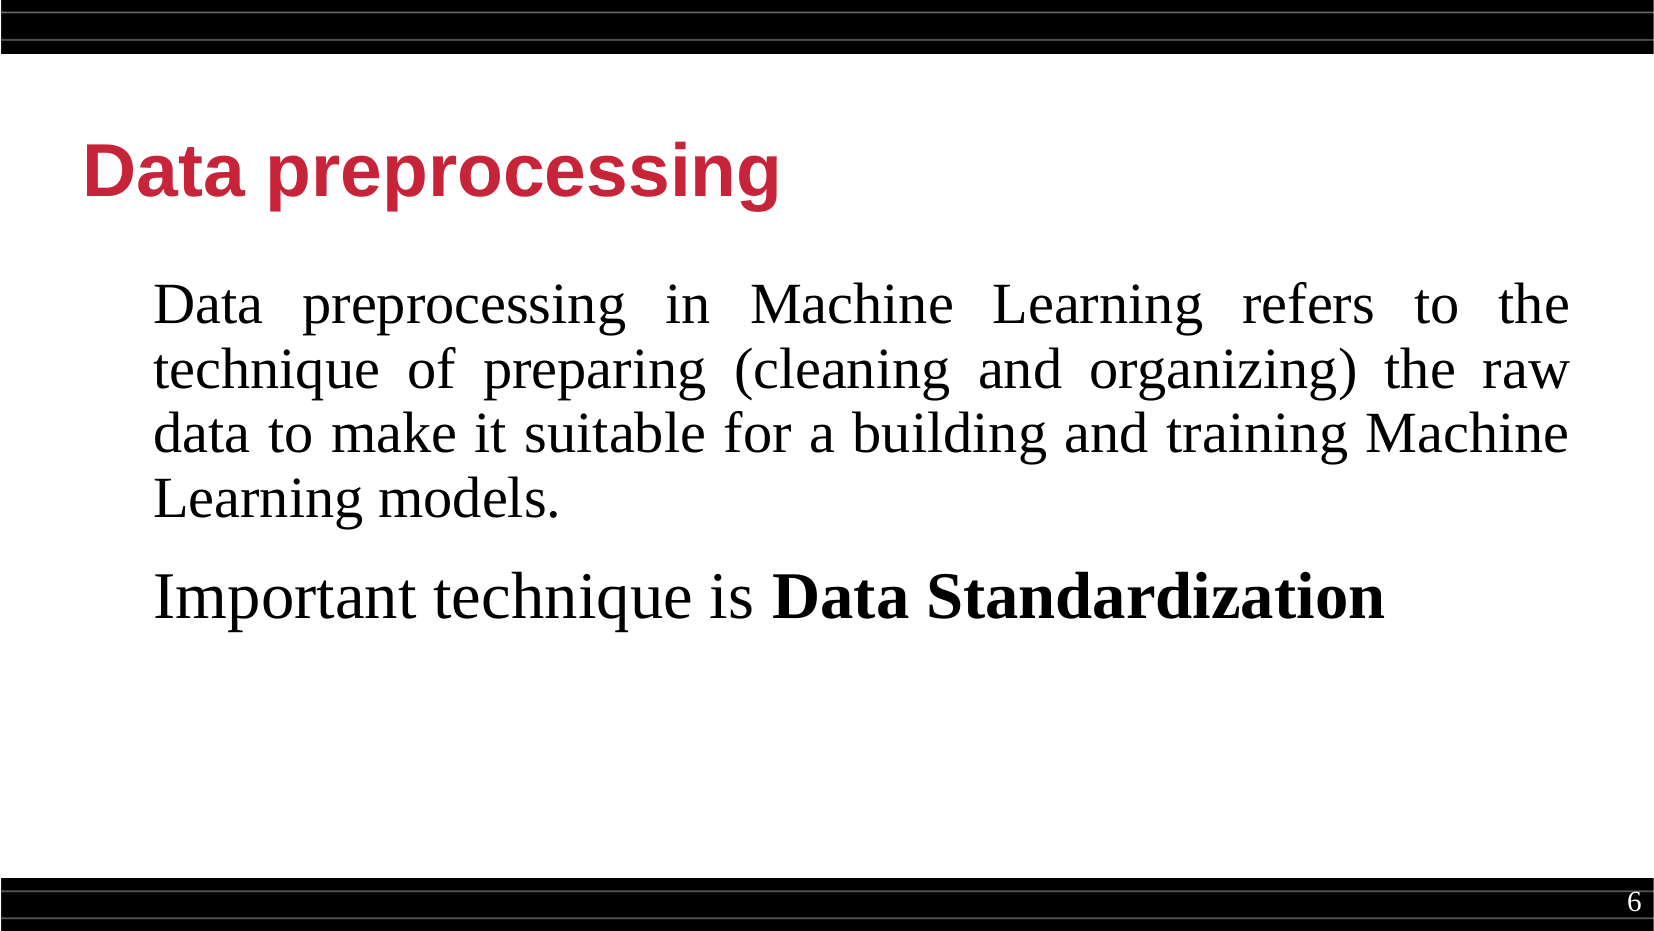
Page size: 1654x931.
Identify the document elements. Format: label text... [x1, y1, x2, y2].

picture [1, 878, 1654, 931]
picture [1, 0, 1654, 54]
title Data preprocessing [82, 92, 1571, 249]
list Data preprocessing in Machine Learning refers to the technique of preparing (cleaning and organizing) the raw data to make it suitable for a building and training Machine Learning models. Important technique is Data Standardization [82, 271, 1571, 758]
